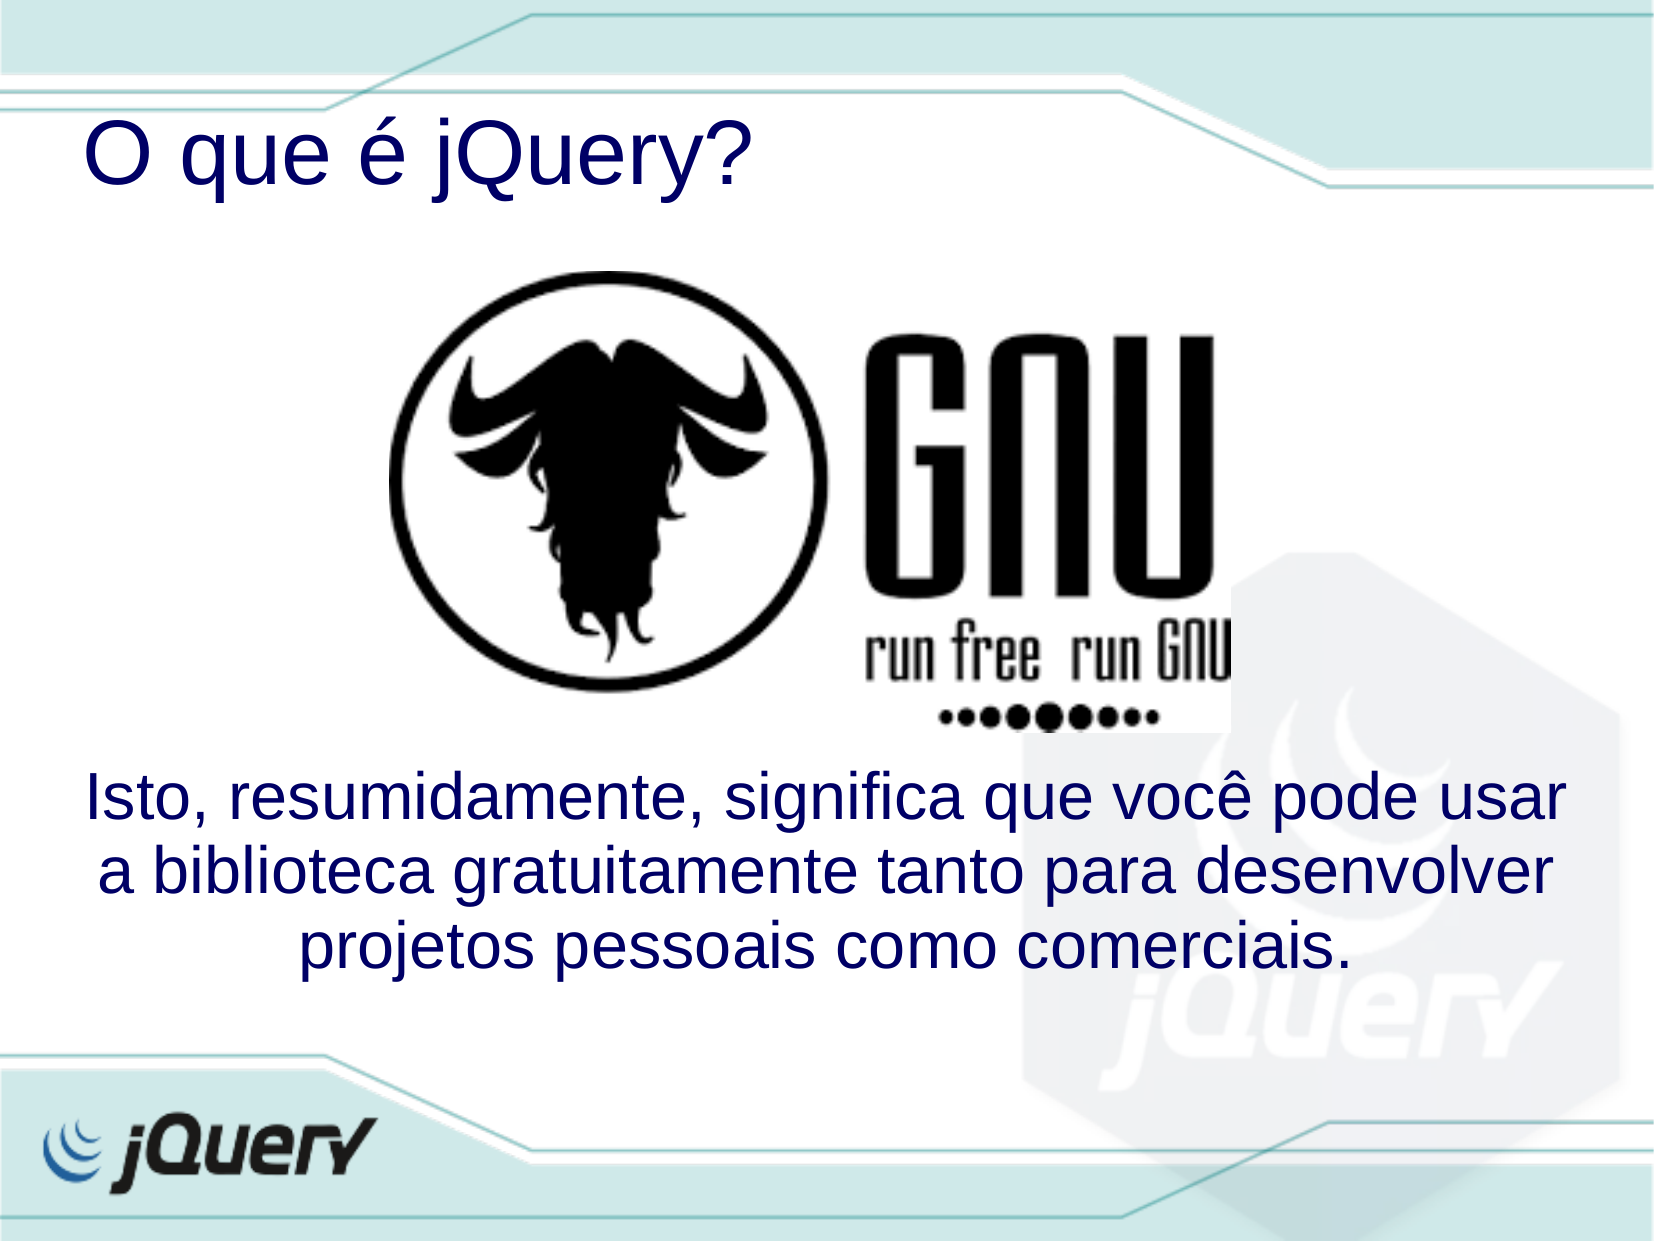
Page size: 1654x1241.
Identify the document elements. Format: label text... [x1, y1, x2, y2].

picture [0, 0, 1654, 1241]
subtitle Isto, resumidamente, significa que você pode usar a biblioteca gratuitamente tanto para desenvolver projetos pessoais como comerciais. [82, 732, 1571, 1010]
title O que é jQuery? [82, 49, 1571, 257]
